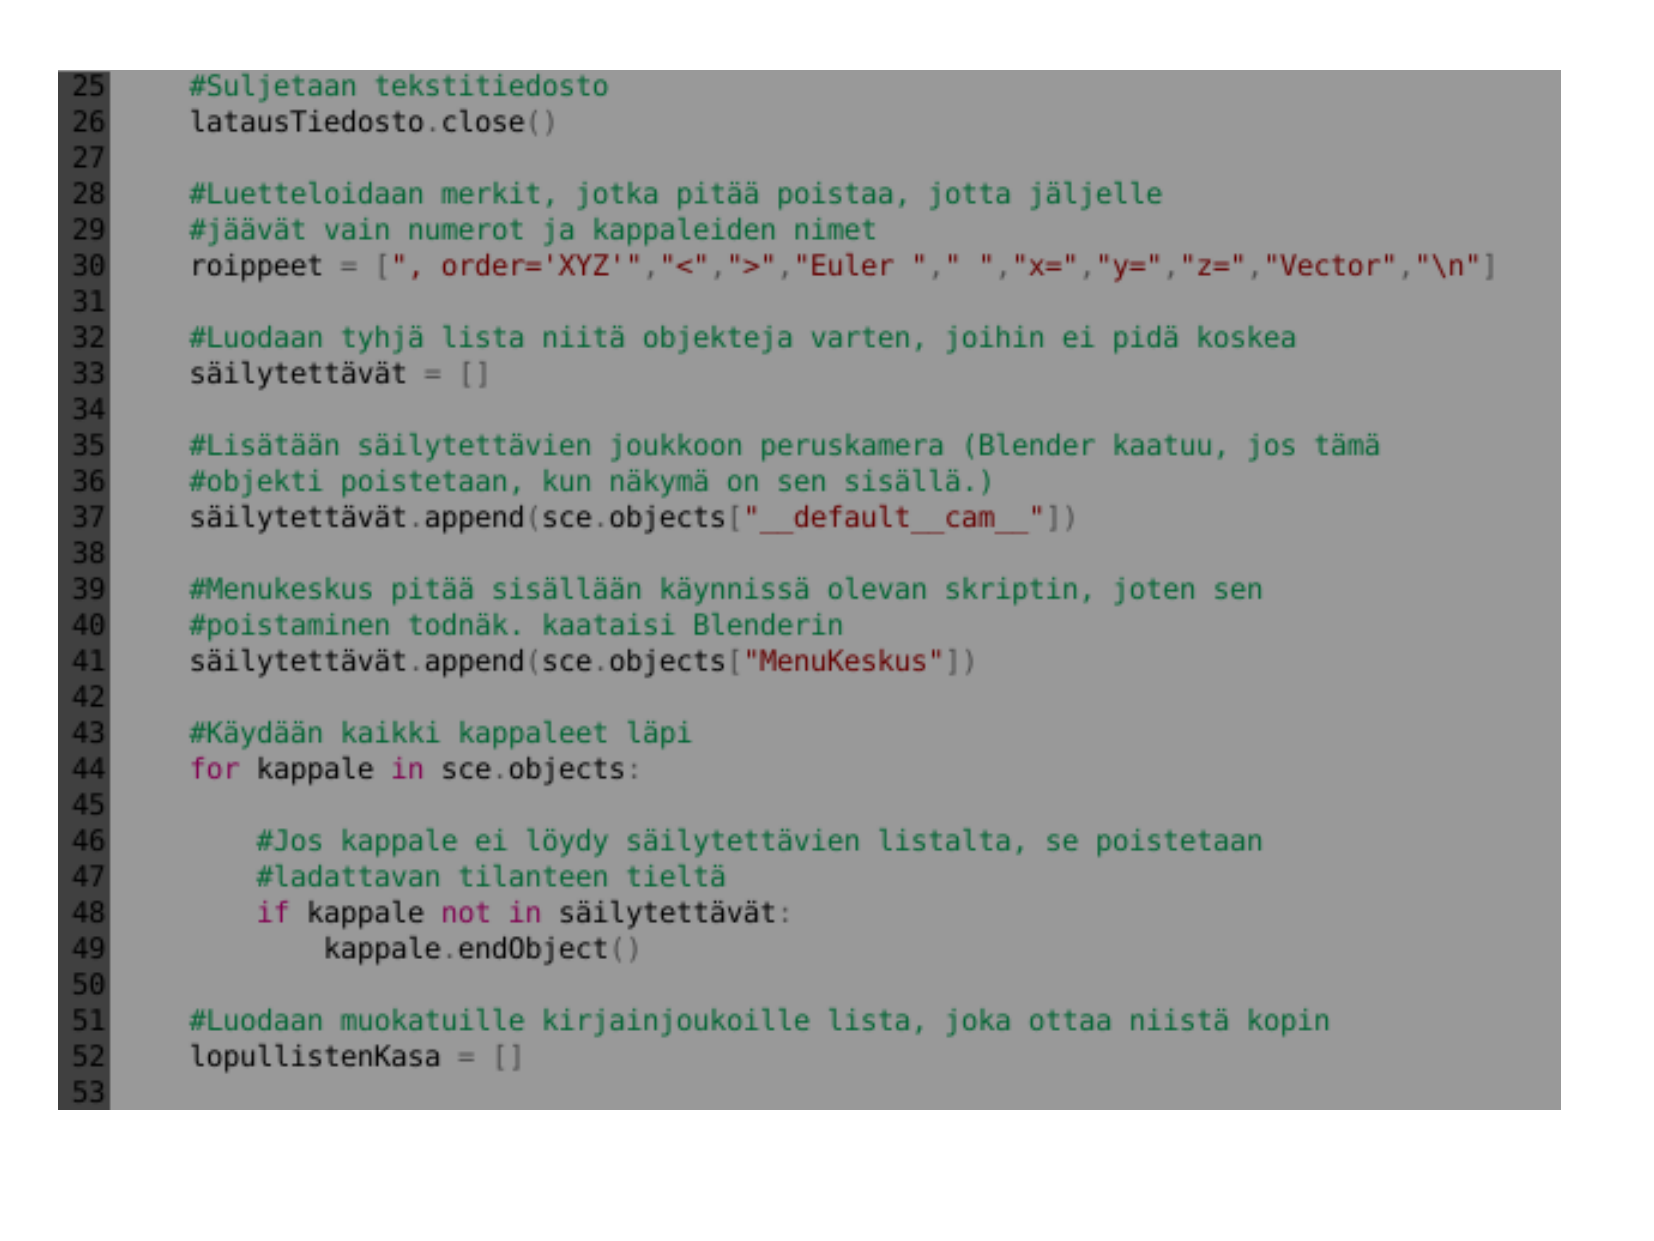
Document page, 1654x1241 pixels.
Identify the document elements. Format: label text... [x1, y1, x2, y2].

picture [58, 70, 1561, 1111]
subtitle <LuetunTekstinMuokkaus1> [82, 49, 1571, 1010]
